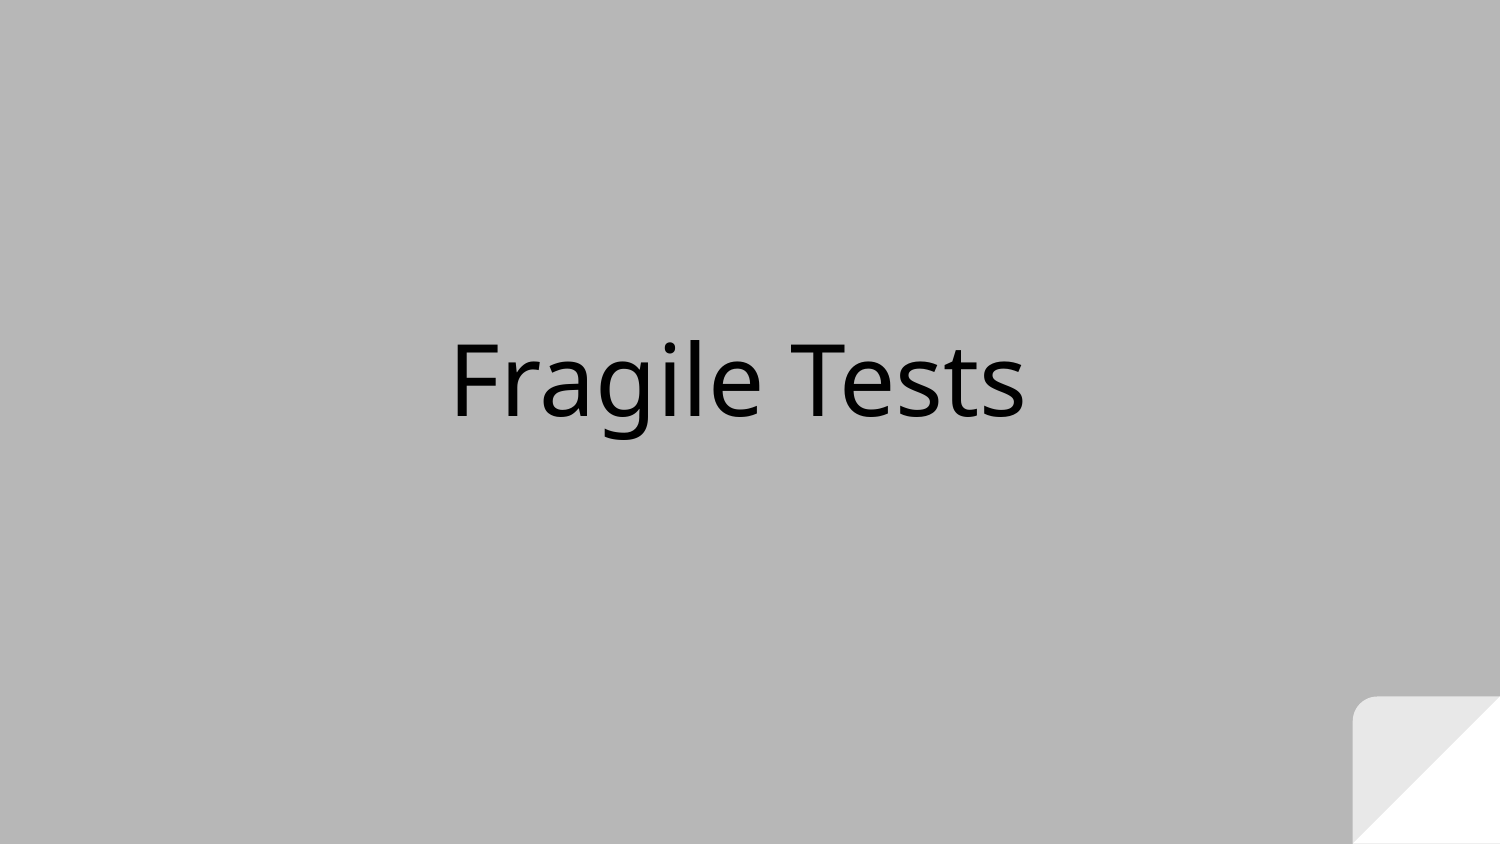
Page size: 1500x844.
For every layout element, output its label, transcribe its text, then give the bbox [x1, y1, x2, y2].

title Fragile Tests [64, 298, 1413, 452]
